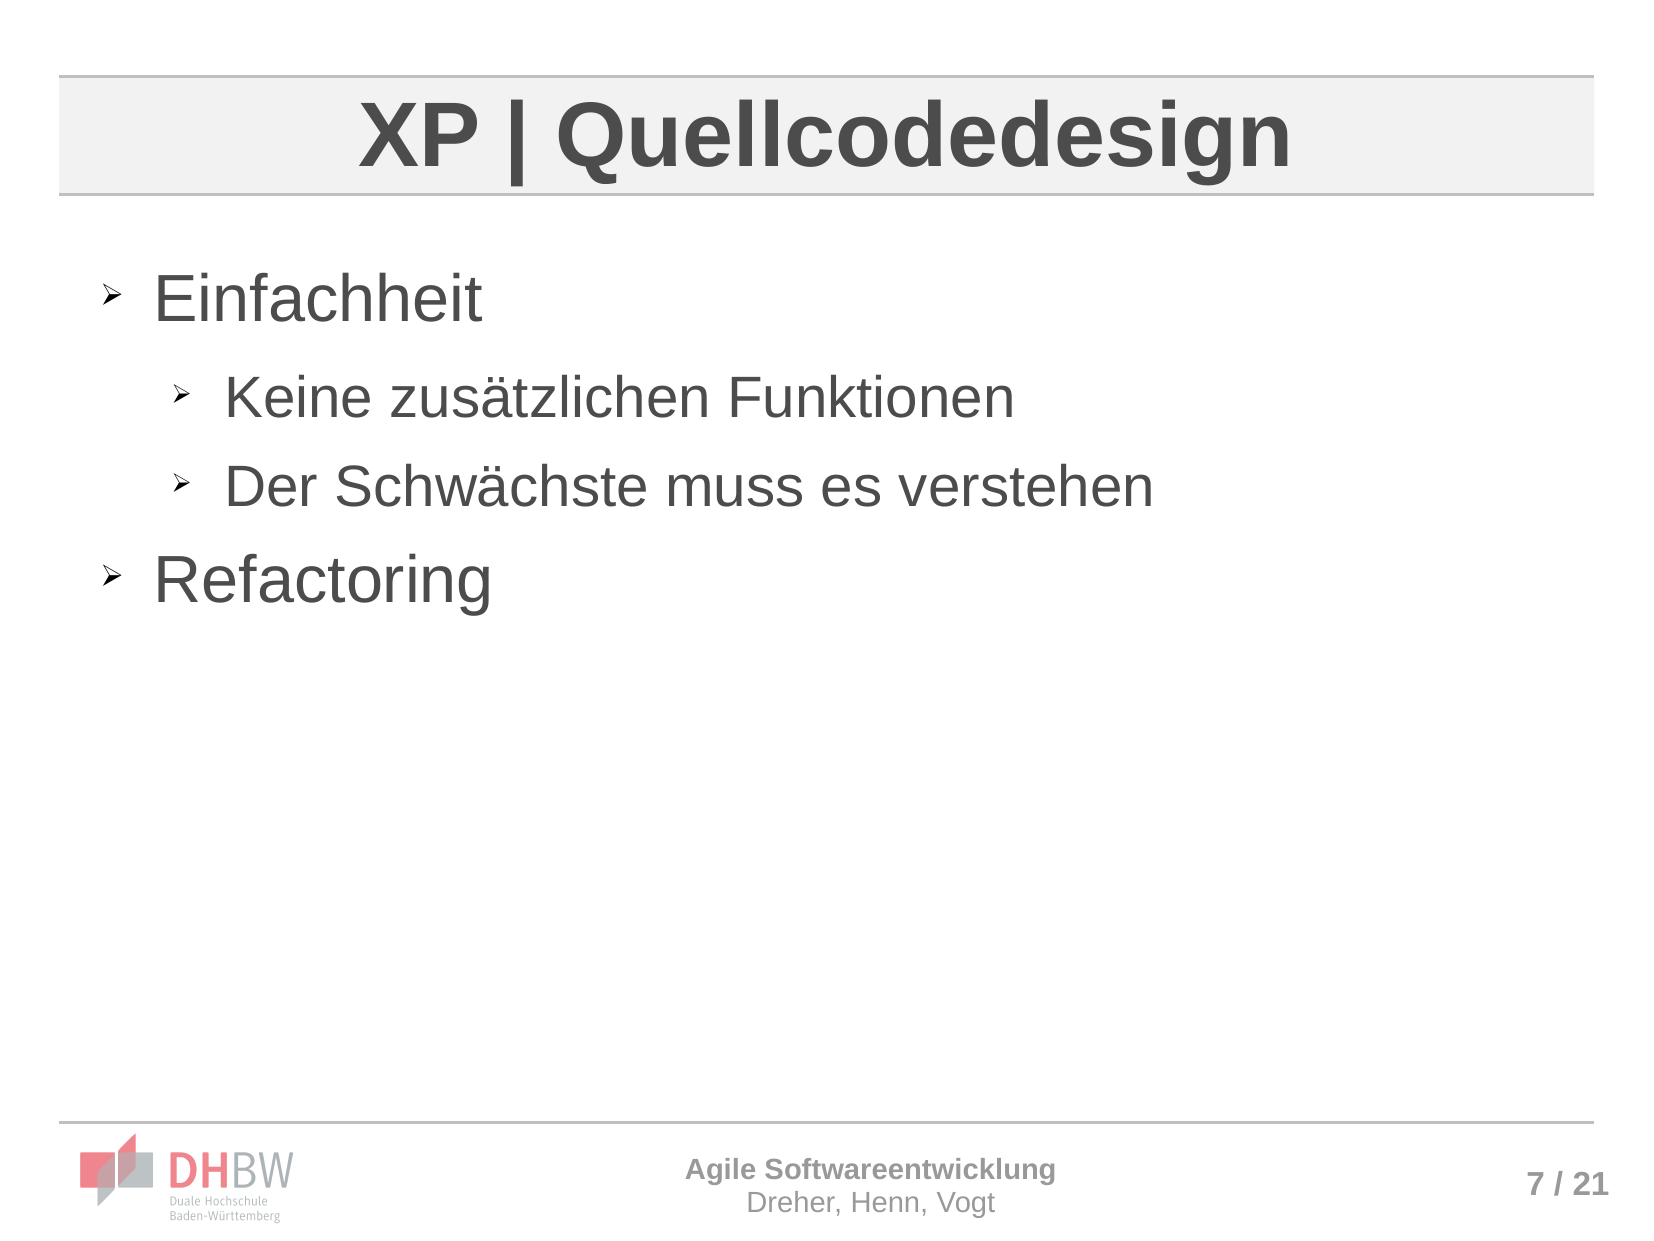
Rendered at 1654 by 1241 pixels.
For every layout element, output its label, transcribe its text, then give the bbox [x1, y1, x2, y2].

title XP | Quellcodedesign [82, 31, 1571, 239]
list Einfachheit Keine zusätzlichen Funktionen Der Schwächste muss es verstehen Refactoring [82, 260, 1571, 1080]
picture [78, 1133, 296, 1225]
